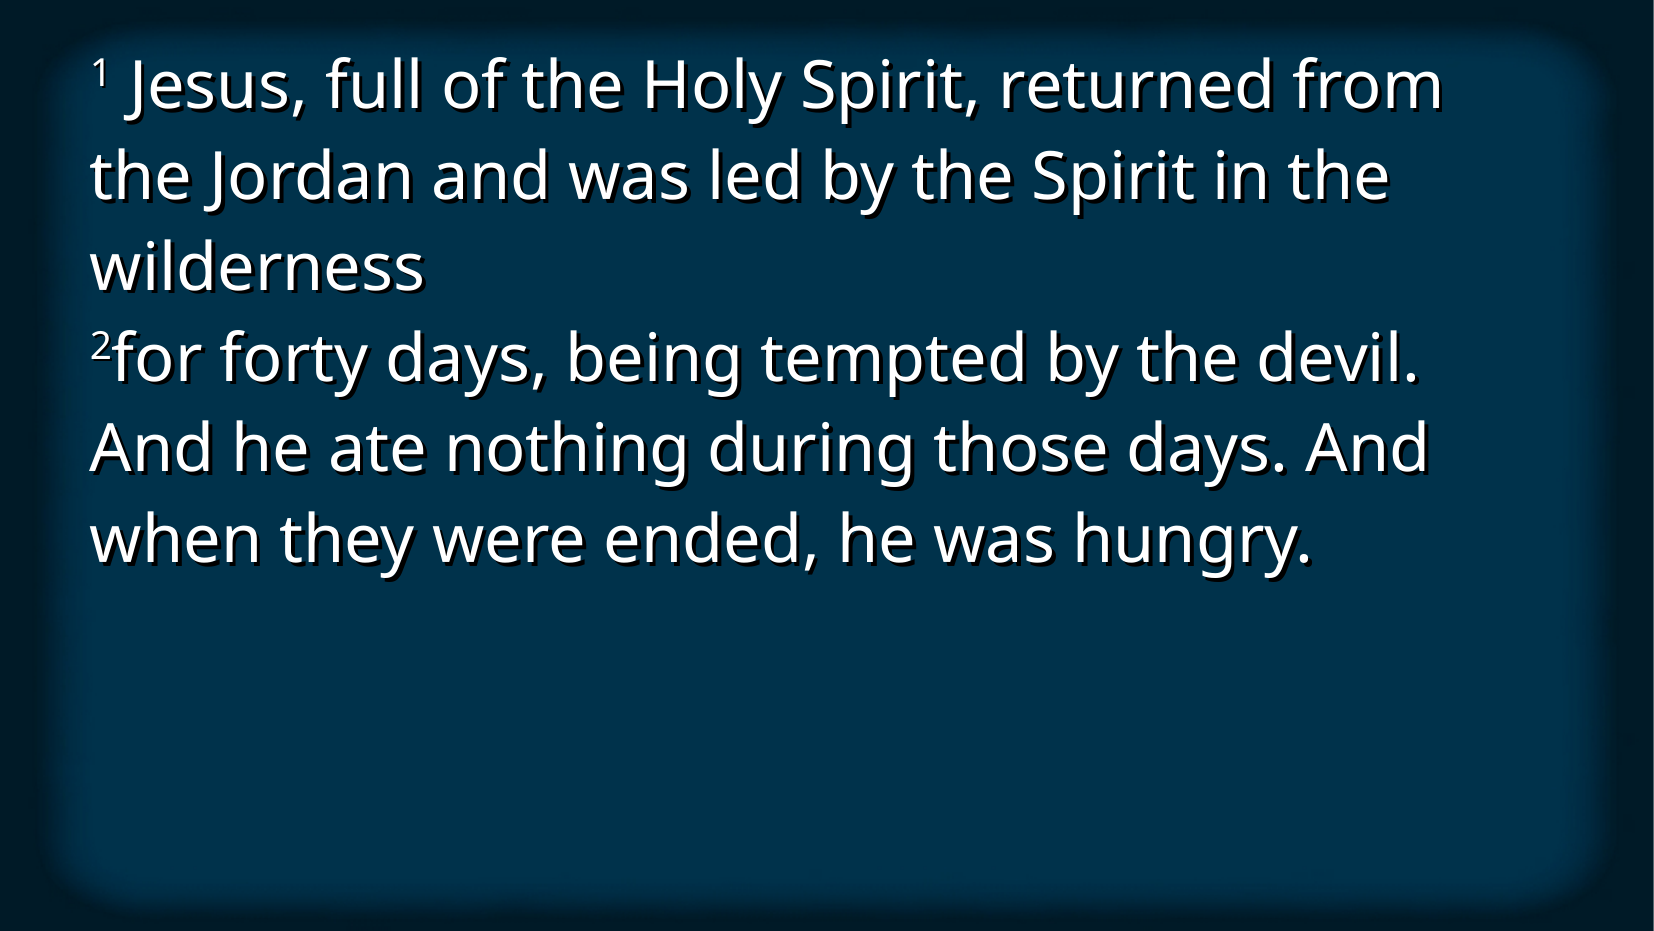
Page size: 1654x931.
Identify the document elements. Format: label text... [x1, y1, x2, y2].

text_box 1 Jesus, full of the Holy Spirit, returned from the Jordan and was led by the Spirit in the wilderness 2for forty days, being tempted by the devil. And he ate nothing during those days. And when they were ended, he was hungry. [75, 30, 1576, 496]
picture [0, 0, 1654, 931]
